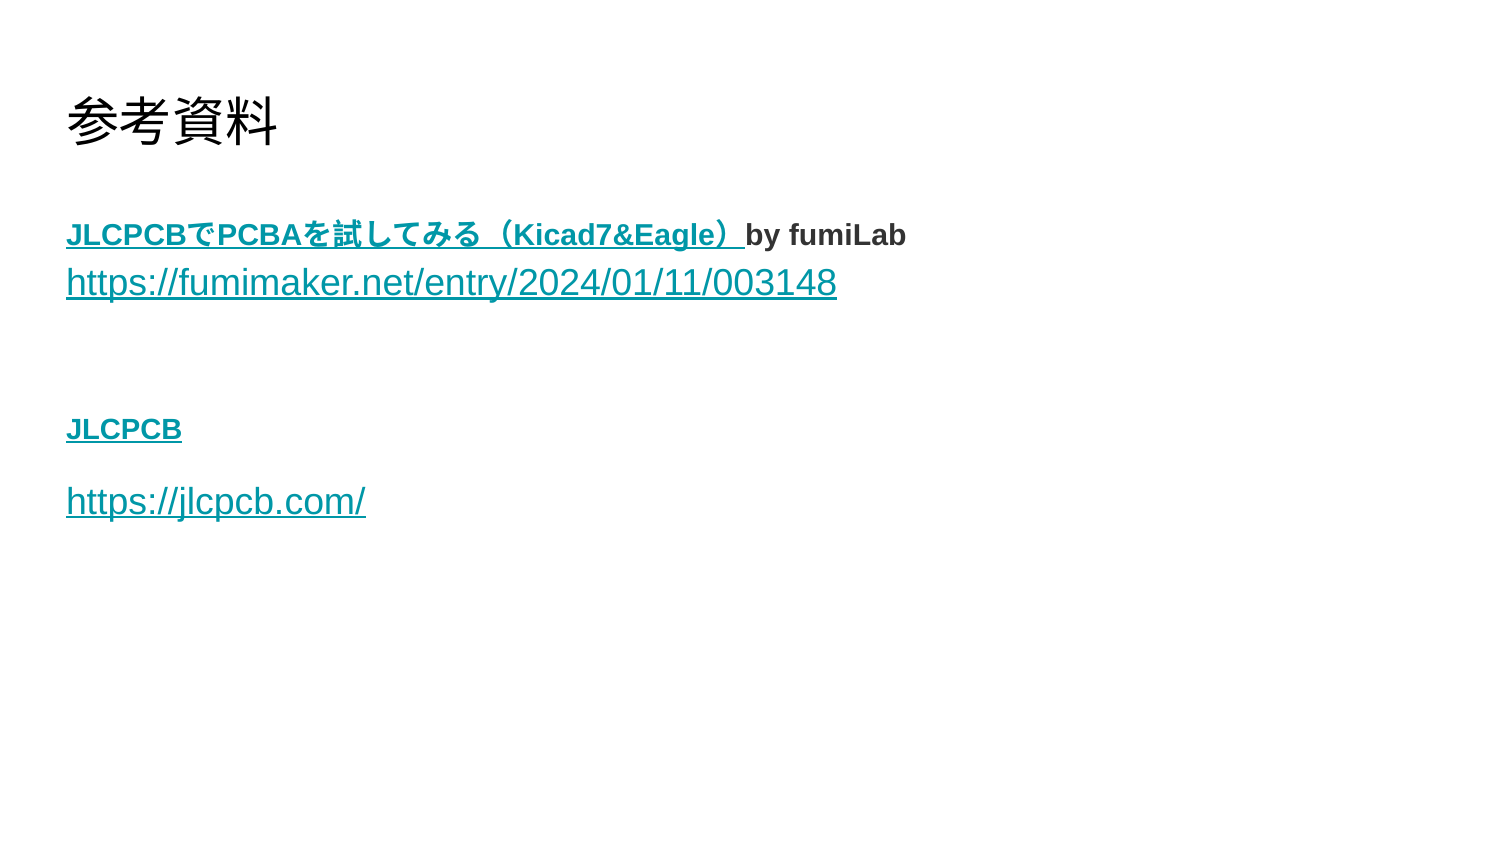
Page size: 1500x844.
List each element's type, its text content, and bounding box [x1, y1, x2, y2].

title 参考資料 [51, 72, 1449, 167]
list JLCPCBでPCBAを試してみる（Kicad7&Eagle）by fumiLab https://fumimaker.net/entry/2024/01/11/003148 JLCPCB https://jlcpcb.com/ [51, 189, 1449, 750]
